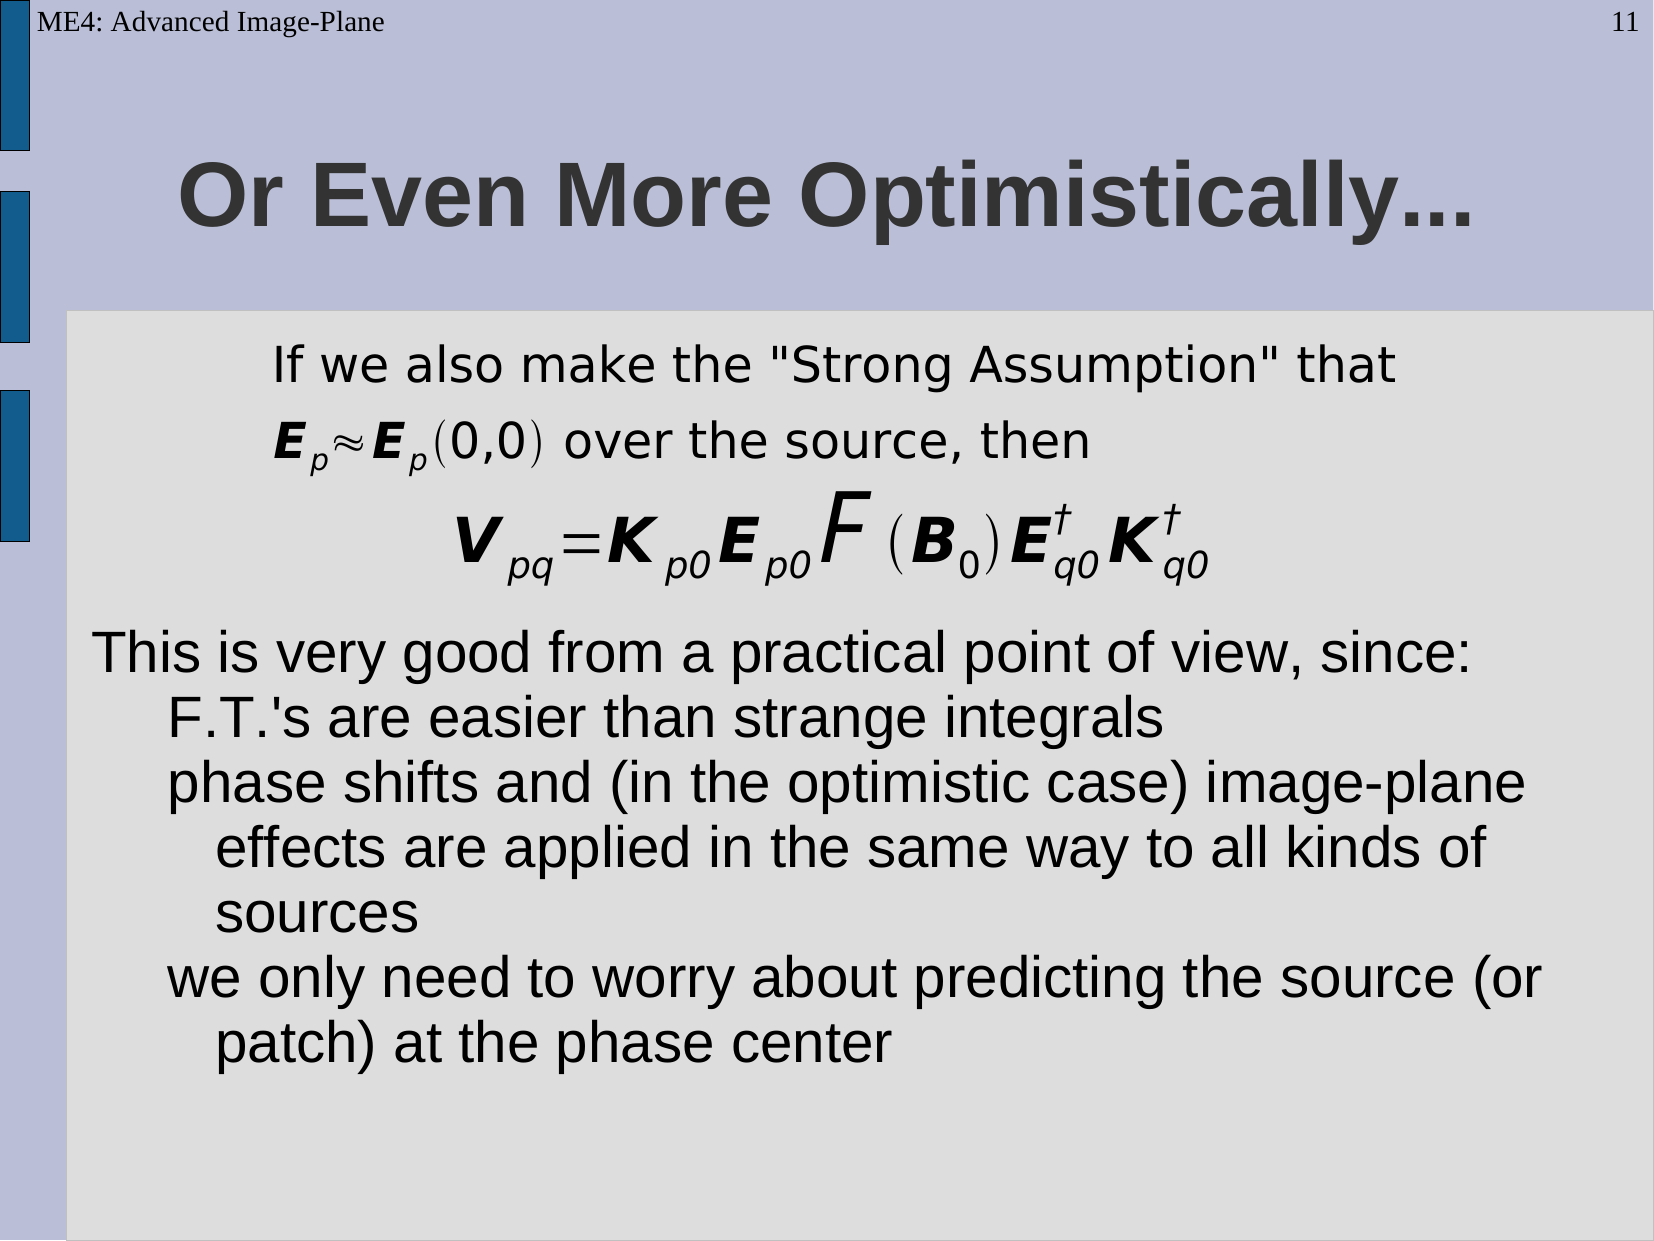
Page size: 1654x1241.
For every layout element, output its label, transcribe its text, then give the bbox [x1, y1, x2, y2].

text_box This is very good from a practical point of view, since: F.T.'s are easier than strange integrals phase shifts and (in the optimistic case) image-plane effects are applied in the same way to all kinds of sources we only need to worry about predicting the source (or patch) at the phase center [73, 620, 1625, 1163]
chart [265, 324, 1396, 588]
title Or Even More Optimistically... [121, 87, 1534, 302]
